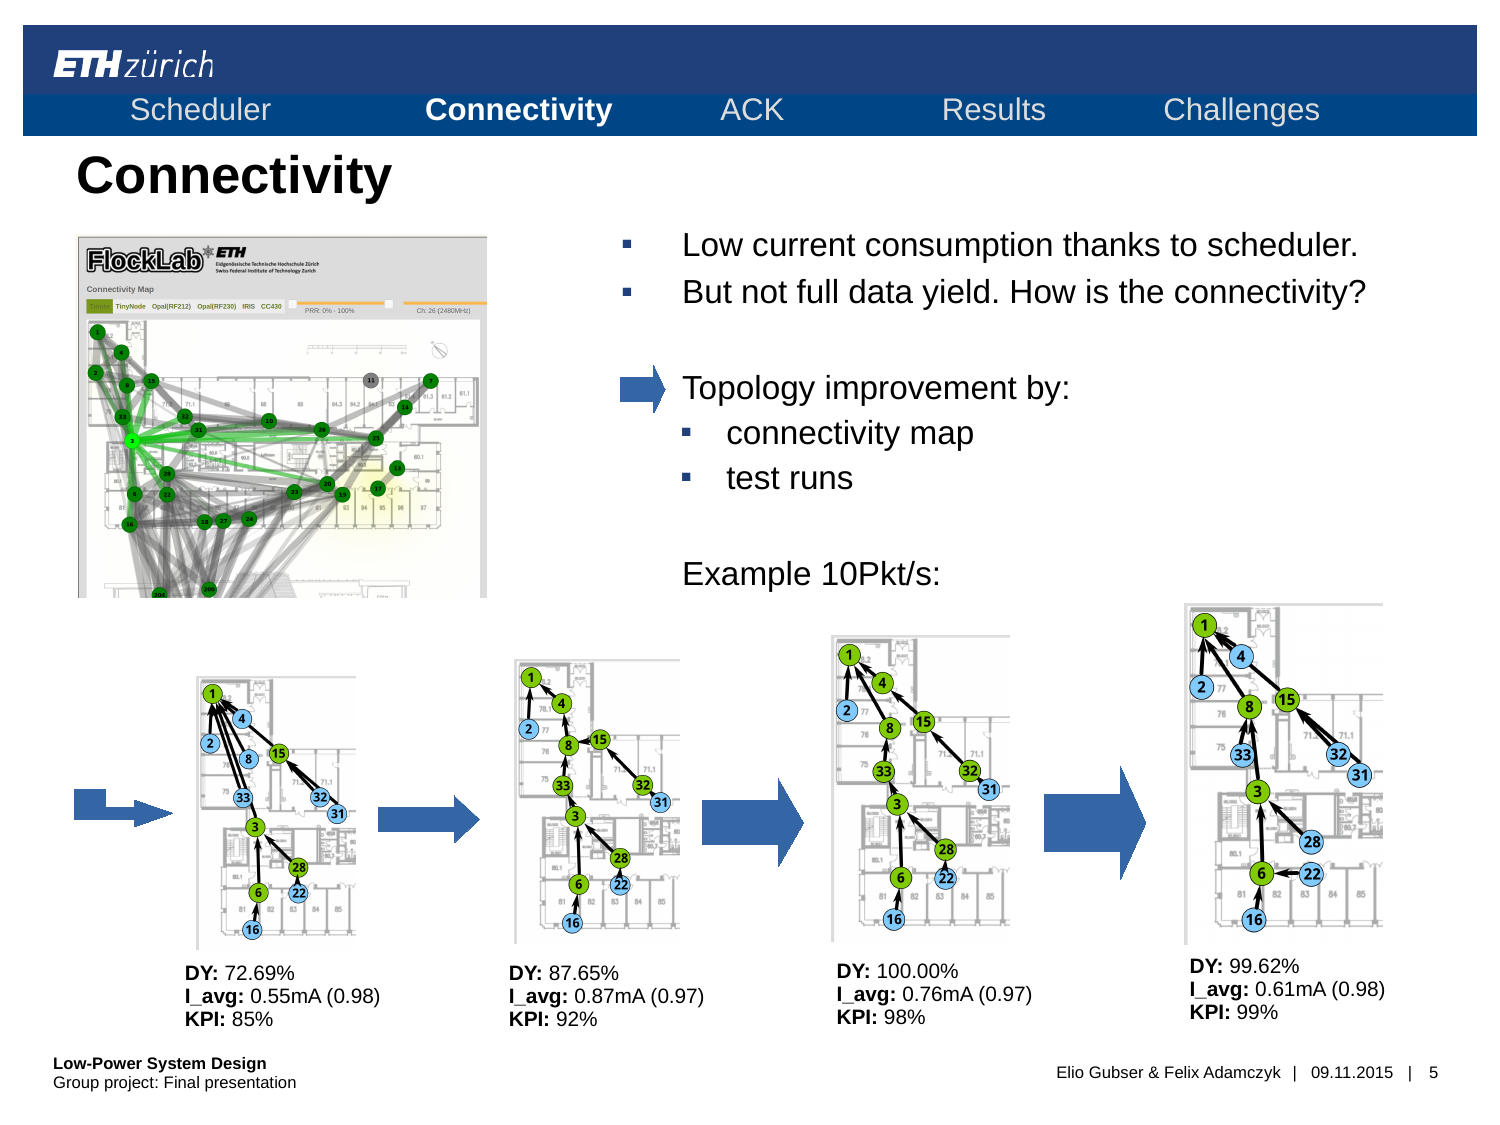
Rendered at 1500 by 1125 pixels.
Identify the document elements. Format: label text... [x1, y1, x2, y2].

picture [514, 659, 680, 944]
text_box [702, 778, 804, 867]
text_box DY: 72.69% I_avg: 0.55mA (0.98) KPI: 85% [170, 953, 398, 1040]
text_box Scheduler Connectivity ACK Results Challenges [41, 84, 1447, 136]
picture [196, 676, 356, 950]
text_box [620, 365, 666, 413]
text_box DY: 99.62% I_avg: 0.61mA (0.98) KPI: 99% [1174, 947, 1402, 1033]
text_box [74, 789, 173, 827]
picture [831, 635, 1010, 942]
list Low current consumption thanks to scheduler. But not full data yield. How is the connectivity? Topology improvement by: connectivity map test runs Example 10Pkt/s: [599, 226, 1458, 646]
picture [75, 234, 487, 598]
picture [1184, 603, 1383, 945]
title Connectivity [53, 137, 1477, 297]
text_box [378, 795, 480, 843]
text_box [1044, 766, 1146, 880]
text_box DY: 87.65% I_avg: 0.87mA (0.97) KPI: 92% [494, 953, 722, 1040]
text_box DY: 100.00% I_avg: 0.76mA (0.97) KPI: 98% [821, 952, 1050, 1038]
